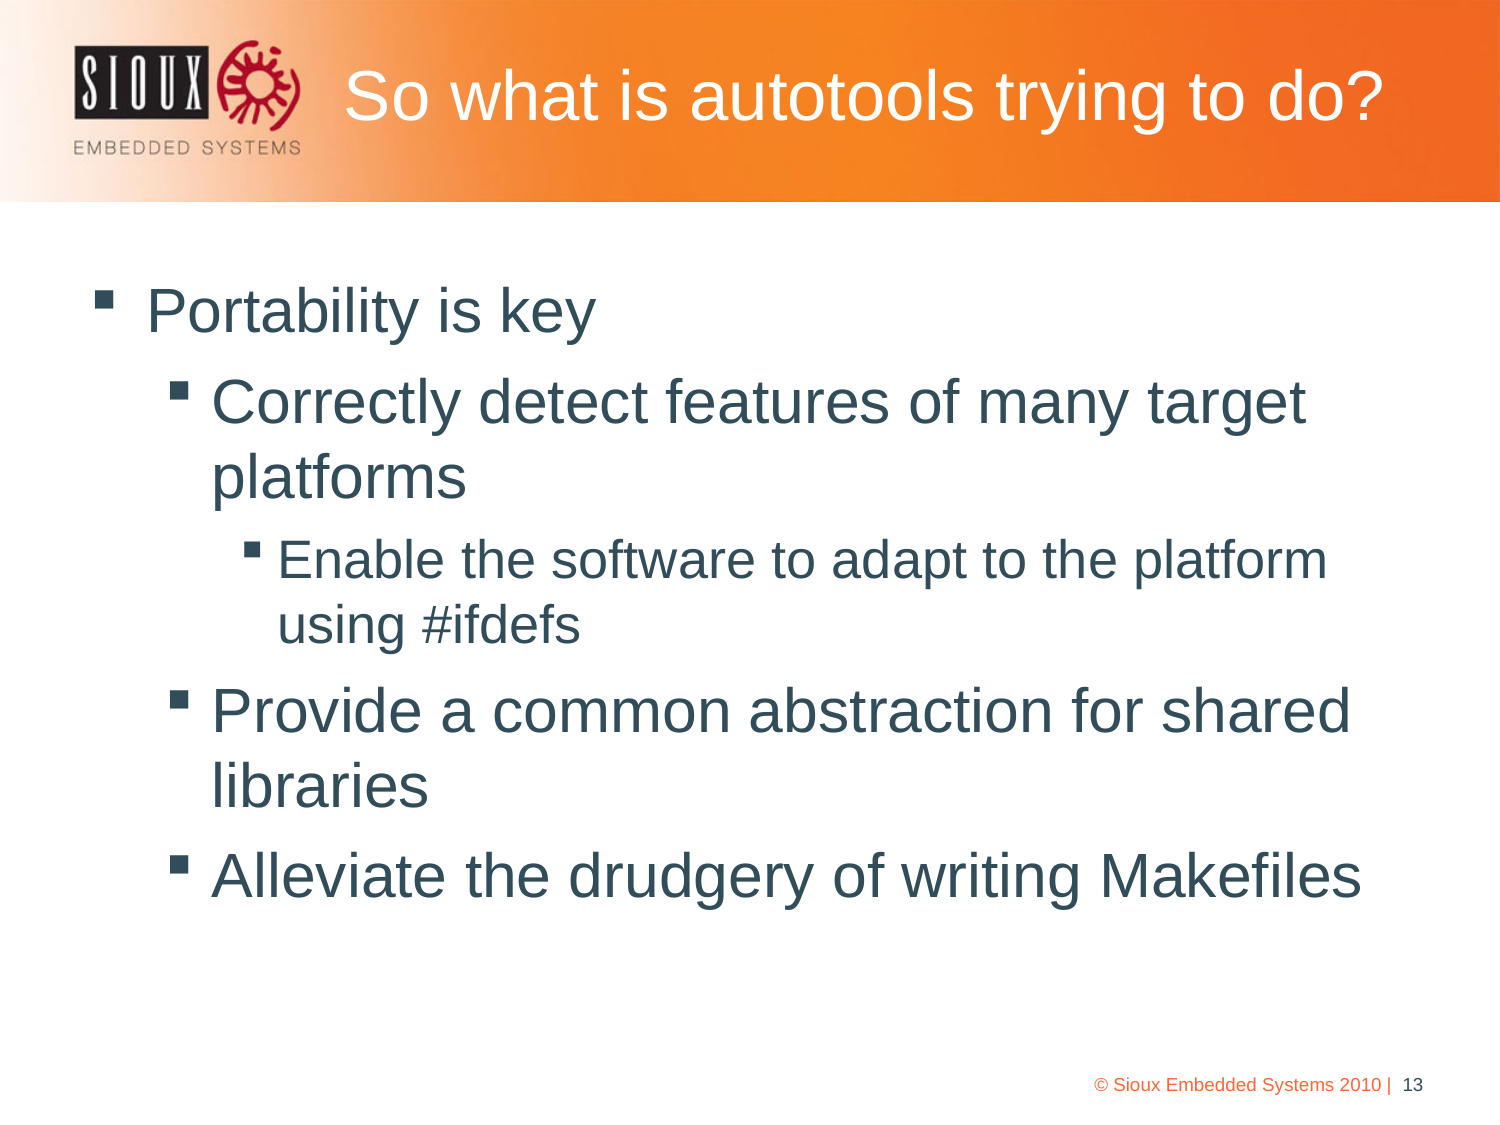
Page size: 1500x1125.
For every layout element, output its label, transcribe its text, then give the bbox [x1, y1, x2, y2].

picture [0, 0, 1500, 202]
list Portability is key Correctly detect features of many target platforms Enable the software to adapt to the platform using #ifdefs Provide a common abstraction for shared libraries Alleviate the drudgery of writing Makefiles [75, 262, 1426, 1005]
title So what is autotools trying to do? [329, 30, 1424, 170]
